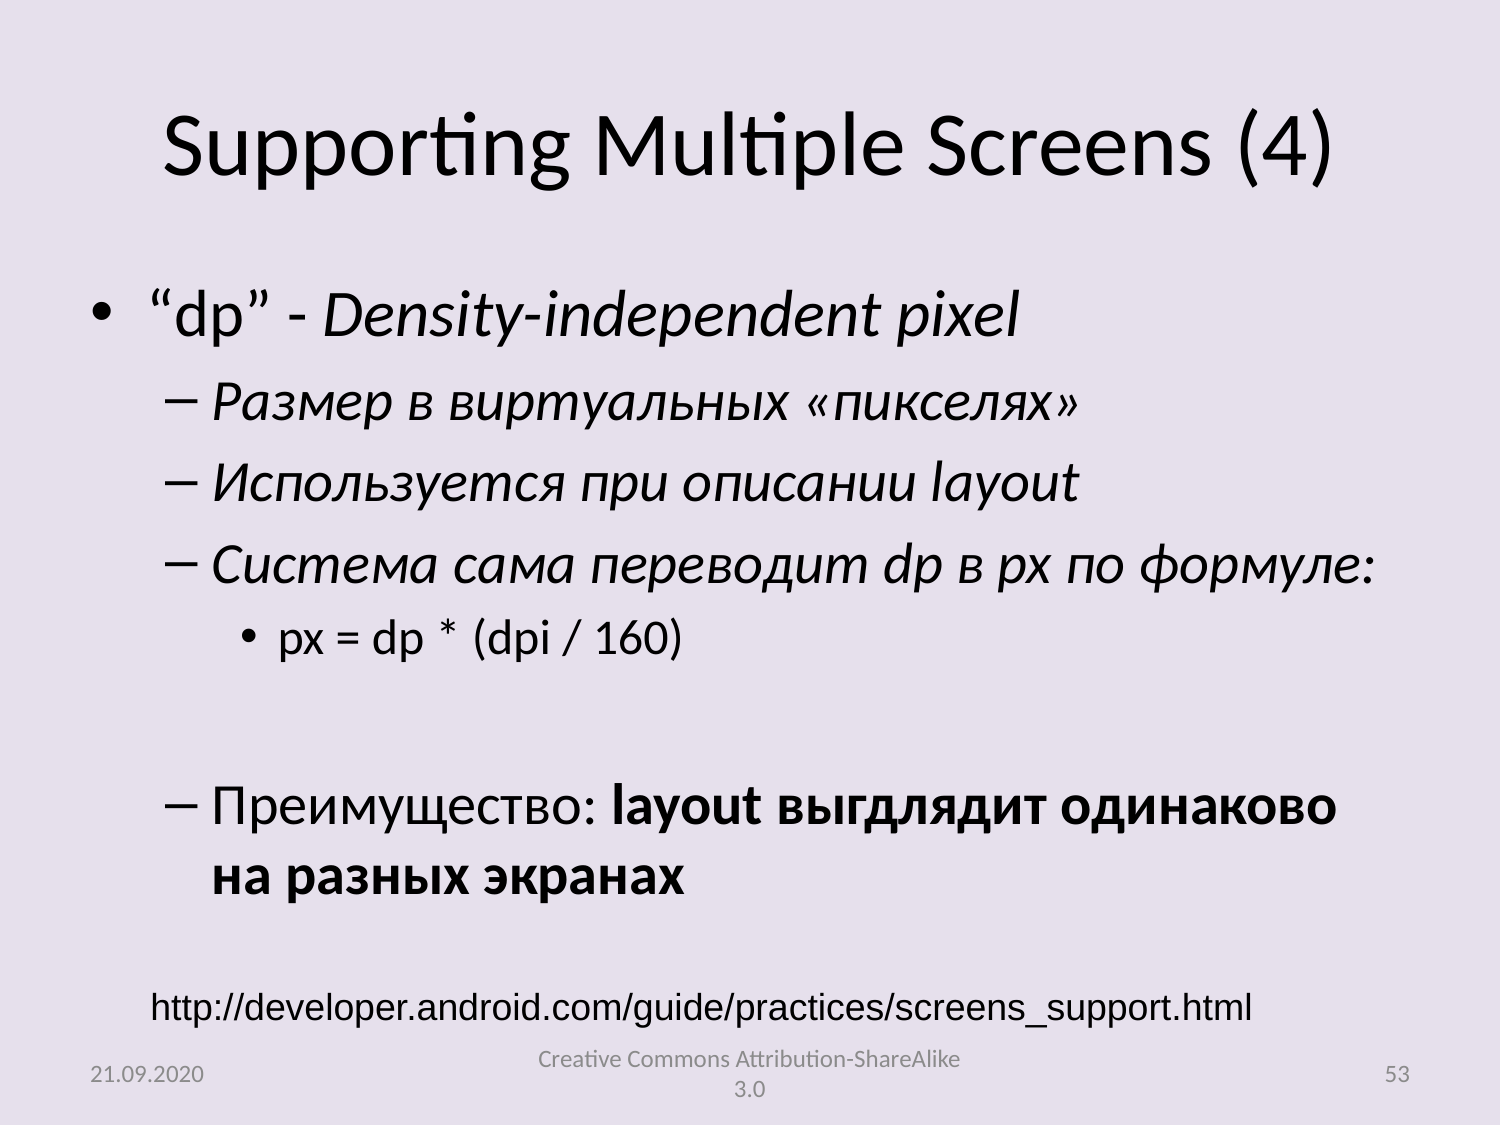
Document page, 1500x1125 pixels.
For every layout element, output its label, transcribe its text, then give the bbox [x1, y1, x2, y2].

list “dp” - Density-independent pixel Размер в виртуальных «пикселях» Используется при описании layout Система сама переводит dp в px по формуле: px = dp * (dpi / 160) Преимущество: layout выгдлядит одинаково на разных экранах [75, 262, 1425, 1005]
title Supporting Multiple Screens (4) [75, 45, 1425, 233]
text_box http://developer.android.com/guide/practices/screens_support.html [135, 976, 1376, 1036]
